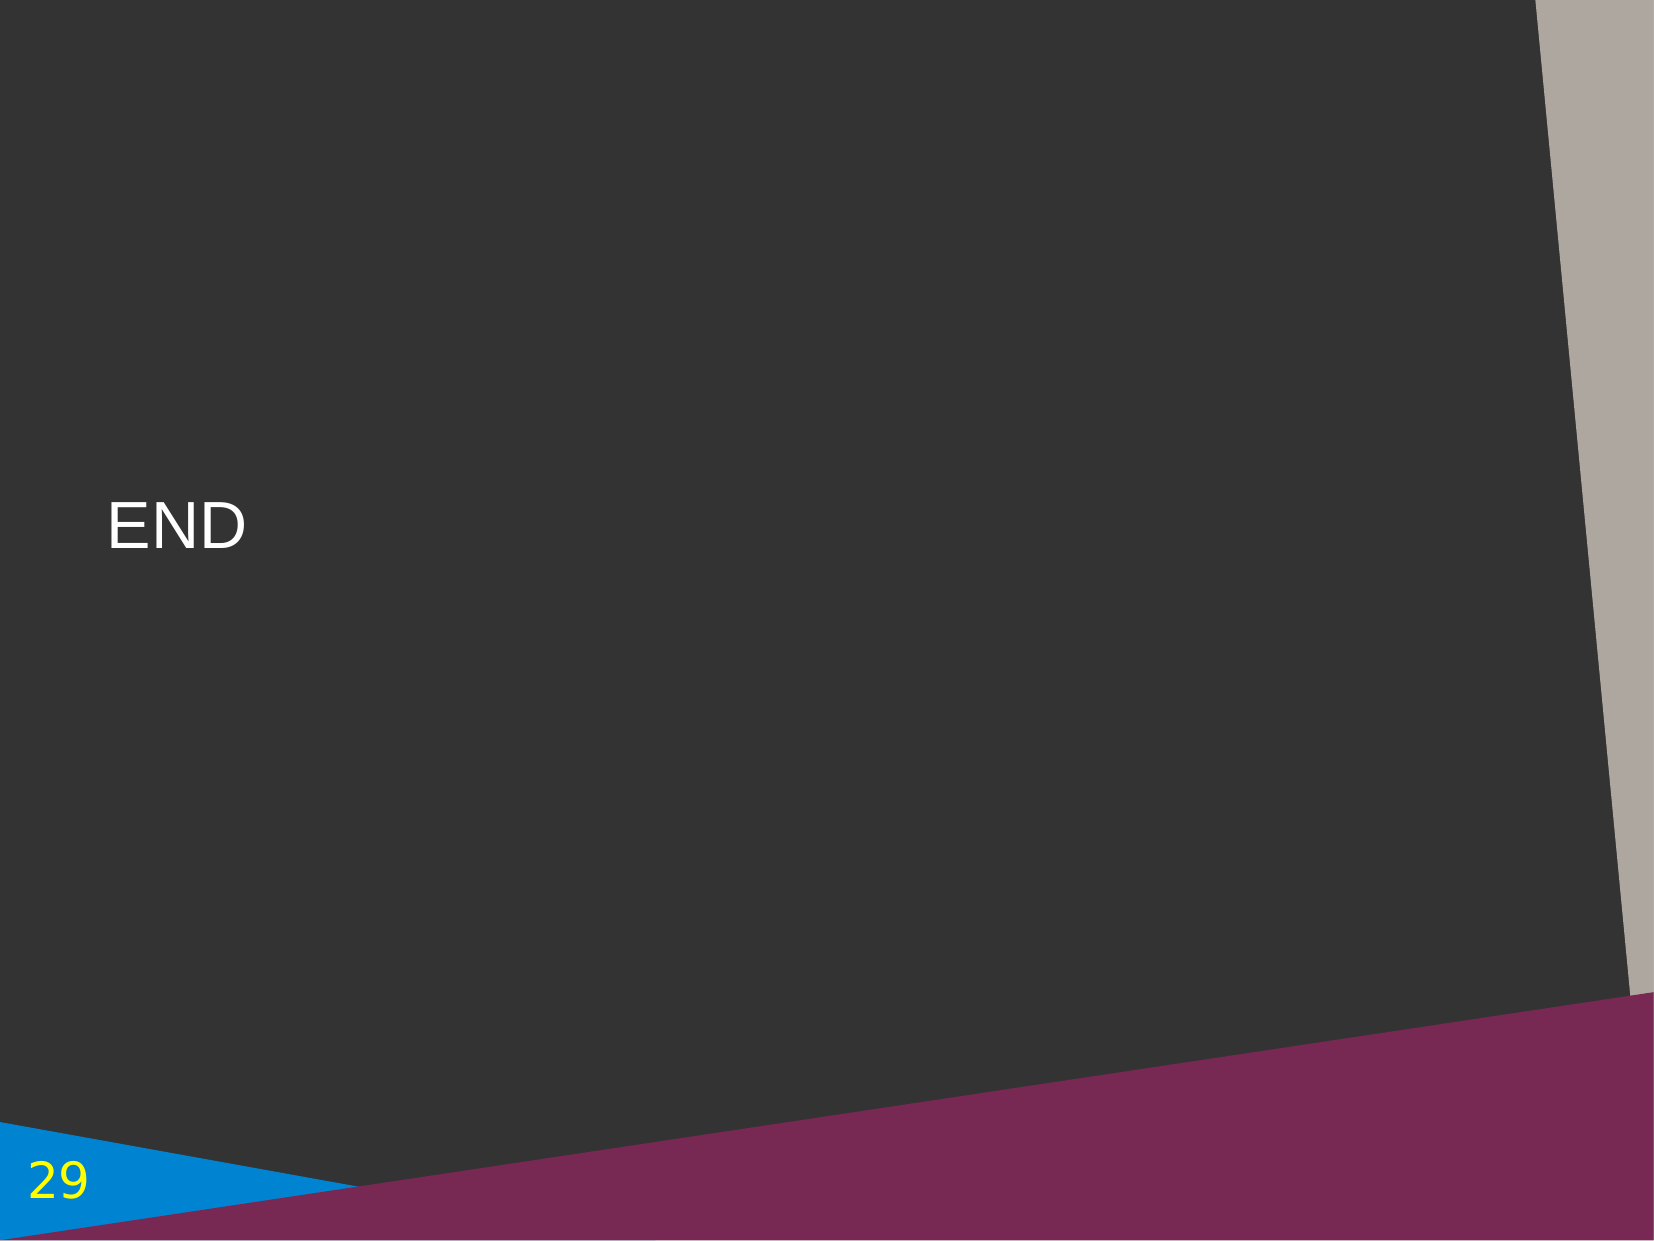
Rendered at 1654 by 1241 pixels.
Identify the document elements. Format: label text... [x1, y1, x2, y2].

list END [35, 59, 1524, 993]
